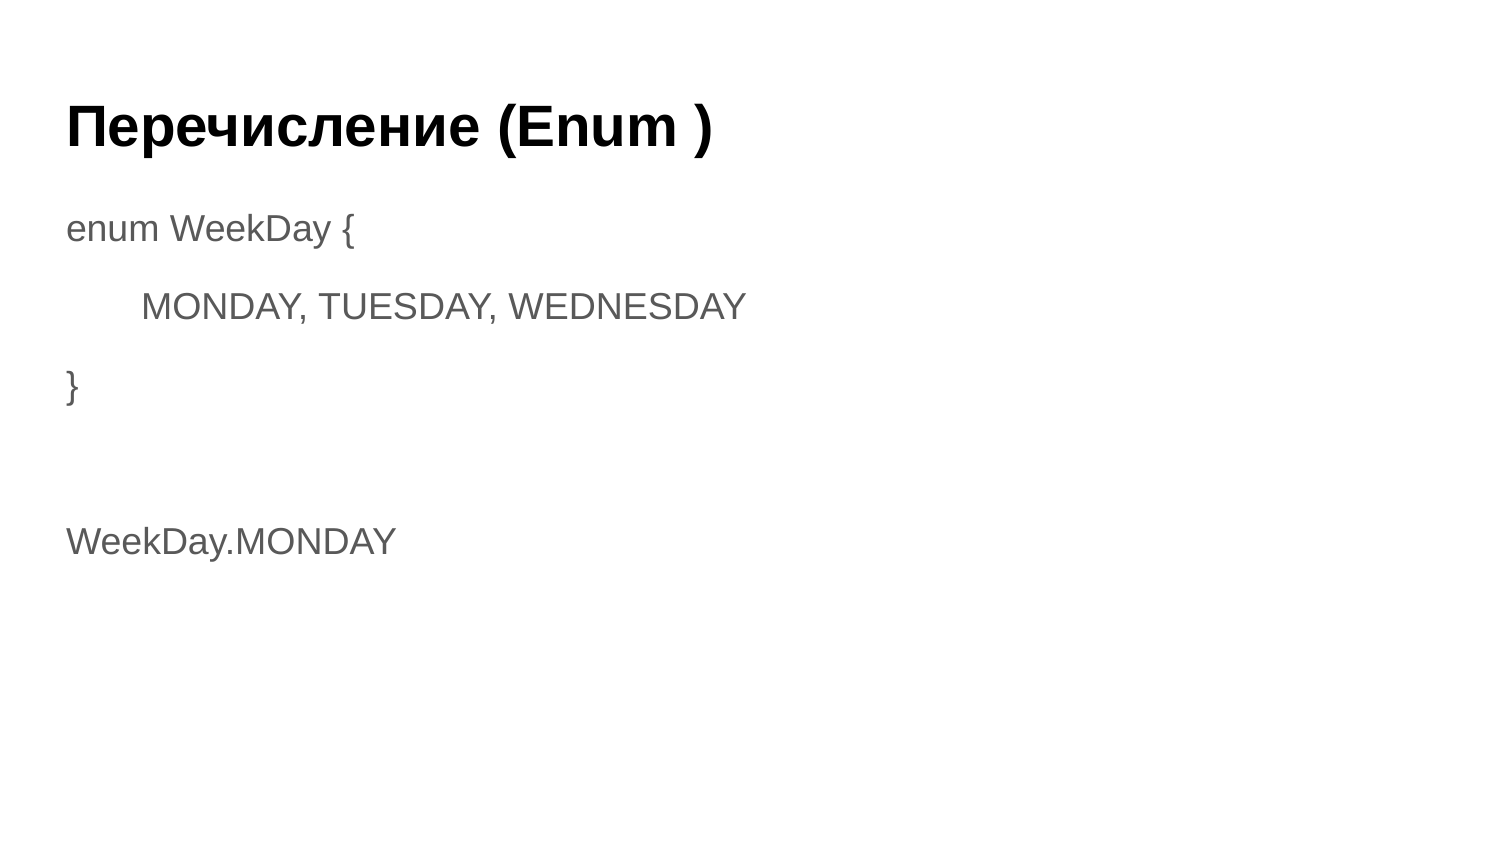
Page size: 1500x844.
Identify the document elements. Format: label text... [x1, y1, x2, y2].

list enum WeekDay { MONDAY, TUESDAY, WEDNESDAY } WeekDay.MONDAY [51, 189, 1449, 750]
title Перечисление (Enum ) [51, 72, 1449, 167]
